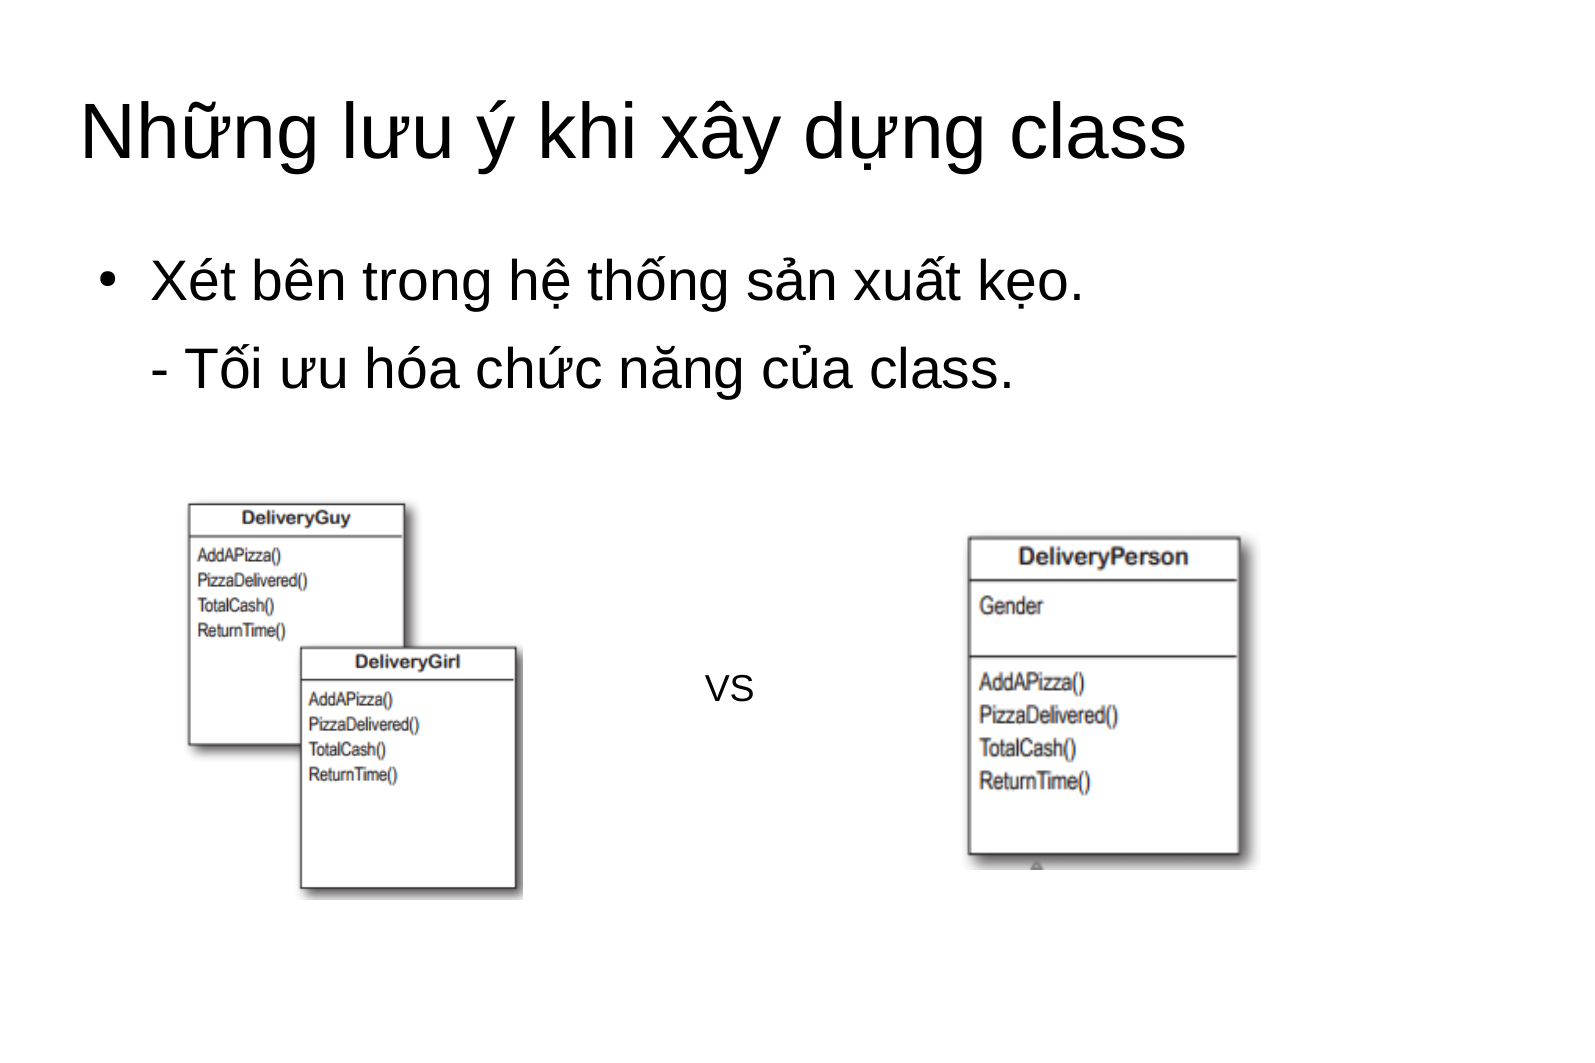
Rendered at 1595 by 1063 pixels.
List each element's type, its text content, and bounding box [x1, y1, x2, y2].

text_box VS [690, 660, 770, 717]
picture [962, 524, 1261, 871]
list Xét bên trong hệ thống sản xuất kẹo. - Tối ưu hóa chức năng của class. [79, 248, 1515, 951]
picture [180, 496, 523, 901]
title Những lưu ý khi xây dựng class [79, 42, 1515, 220]
